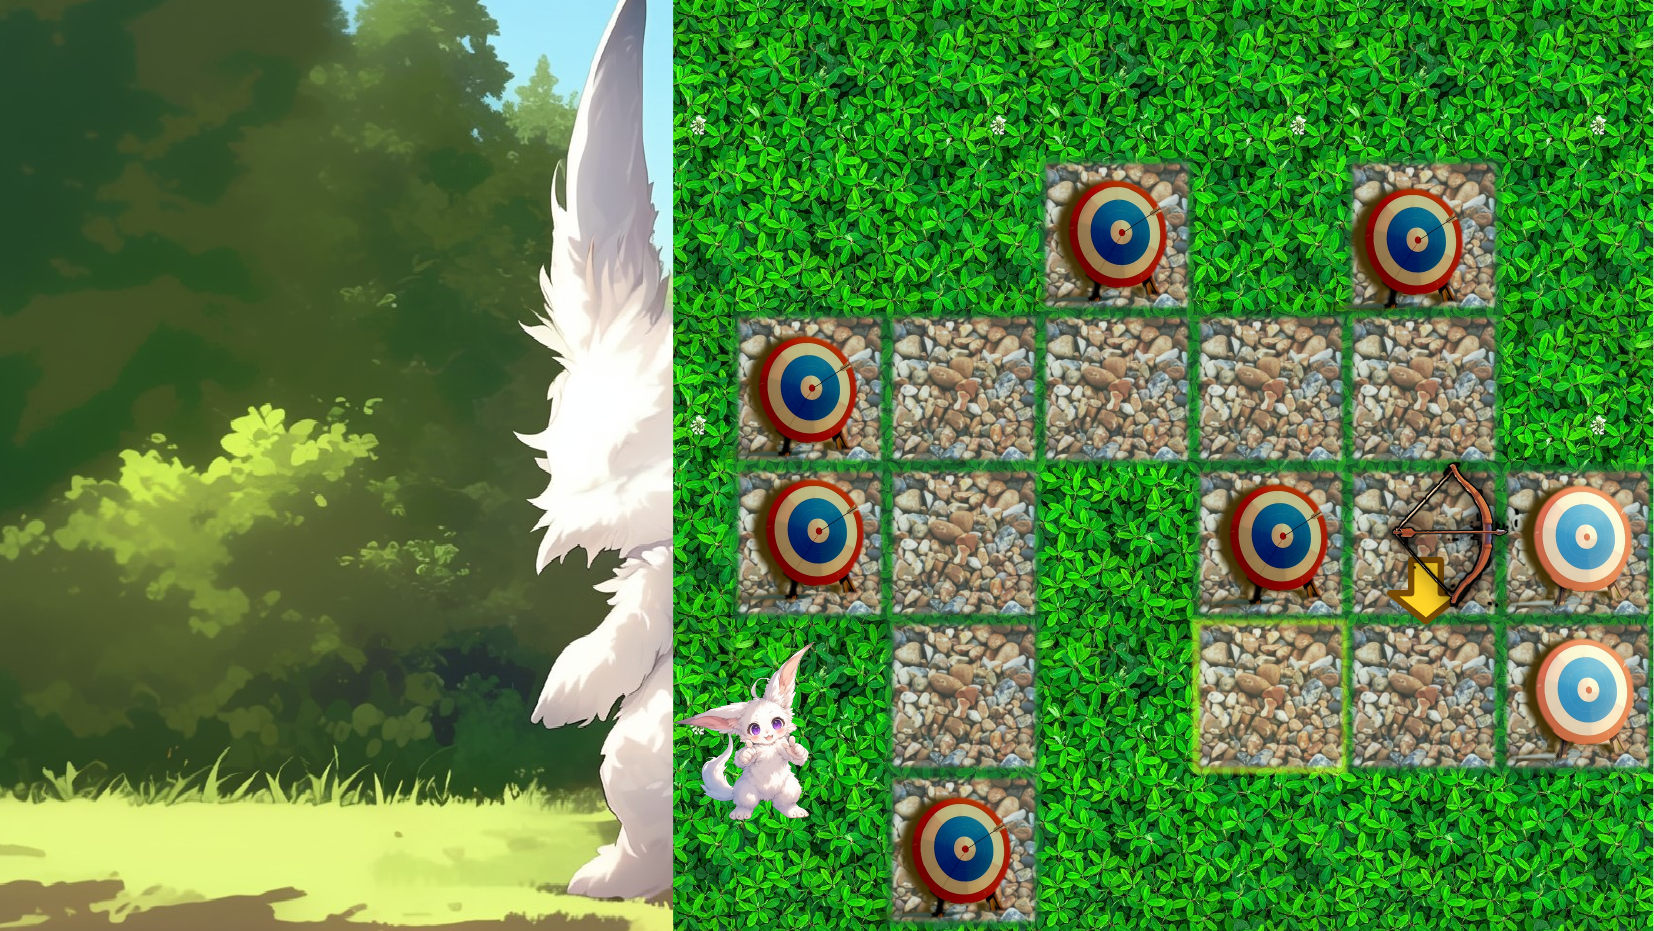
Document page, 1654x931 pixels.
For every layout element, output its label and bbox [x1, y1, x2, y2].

text_box [1351, 316, 1498, 462]
text_box [737, 601, 883, 616]
picture [1043, 152, 1194, 303]
text_box [1197, 315, 1344, 456]
text_box [674, 0, 1654, 931]
text_box [1045, 303, 1190, 309]
text_box [890, 315, 1037, 462]
picture [1392, 456, 1654, 608]
text_box [1490, 162, 1497, 309]
text_box [1505, 760, 1651, 769]
text_box [1351, 623, 1497, 769]
text_box [1201, 627, 1340, 765]
picture [0, 0, 854, 931]
text_box [891, 469, 1037, 616]
picture [733, 307, 891, 601]
picture [1339, 159, 1490, 310]
text_box [1044, 316, 1190, 462]
text_box [893, 919, 1037, 923]
picture [1510, 609, 1654, 760]
picture [1204, 455, 1355, 606]
picture [886, 768, 1037, 919]
text_box [1351, 469, 1496, 622]
text_box [1198, 606, 1344, 616]
text_box [890, 623, 1037, 768]
